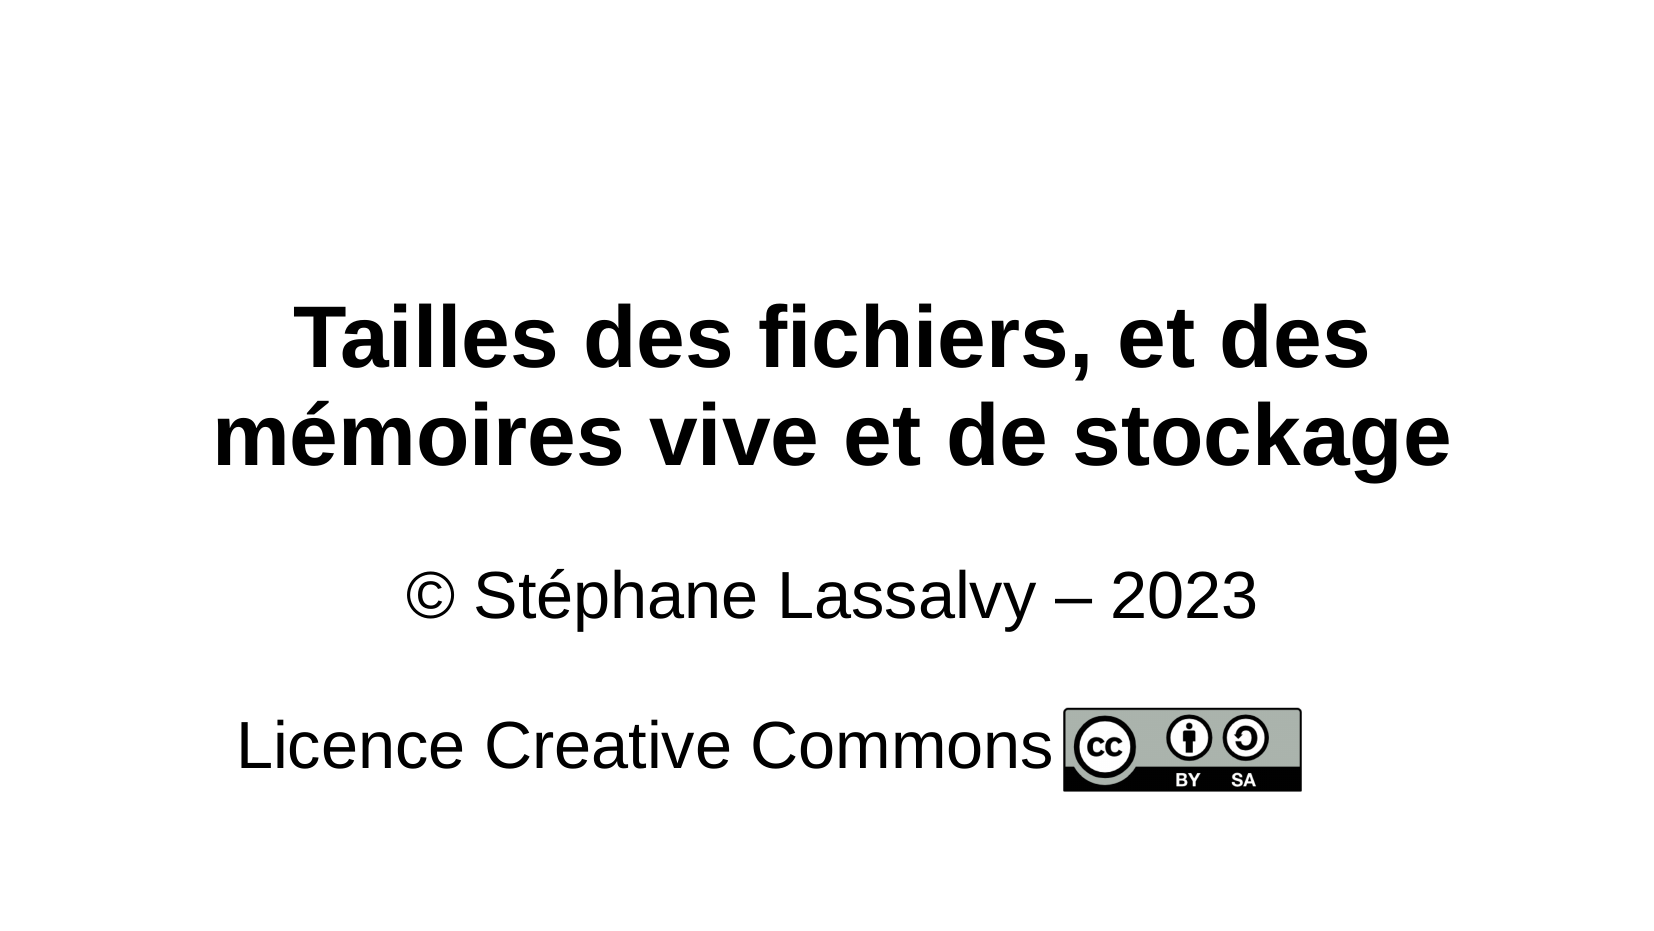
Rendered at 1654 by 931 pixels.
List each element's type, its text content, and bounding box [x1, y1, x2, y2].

text_box Tailles des fichiers, et des mémoires vive et de stockage © Stéphane Lassalvy – 2023 Licence Creative Commons [88, 265, 1577, 806]
picture [1063, 707, 1302, 792]
